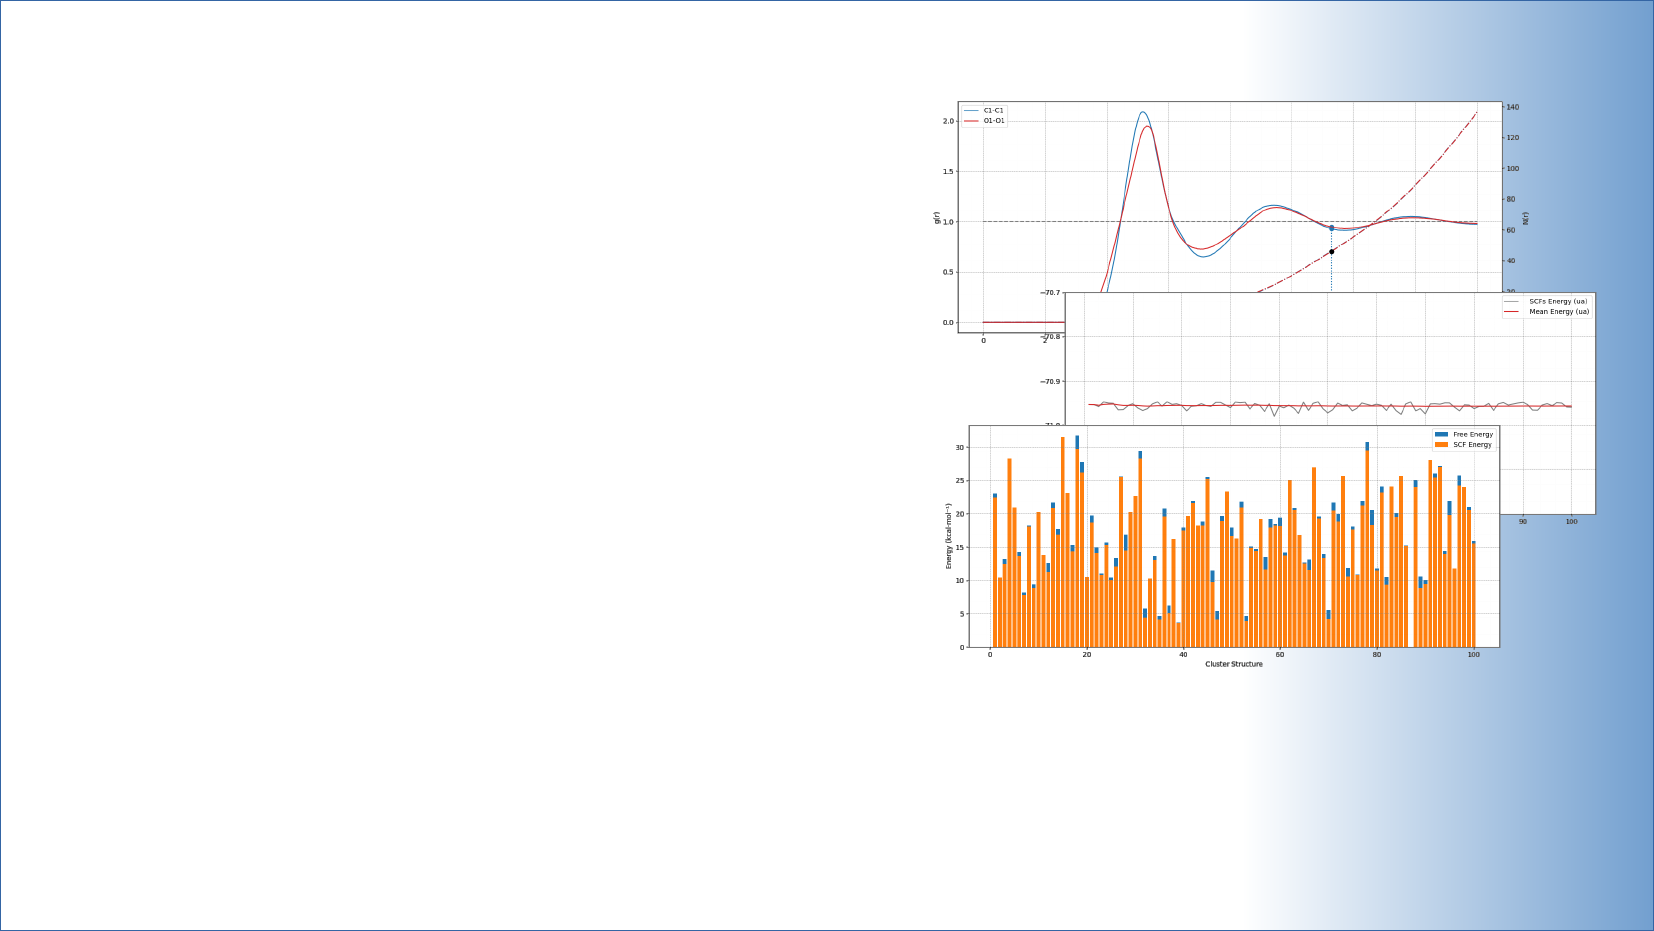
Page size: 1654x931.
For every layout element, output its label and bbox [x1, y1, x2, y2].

picture [926, 94, 1632, 668]
text_box [0, 0, 1654, 931]
